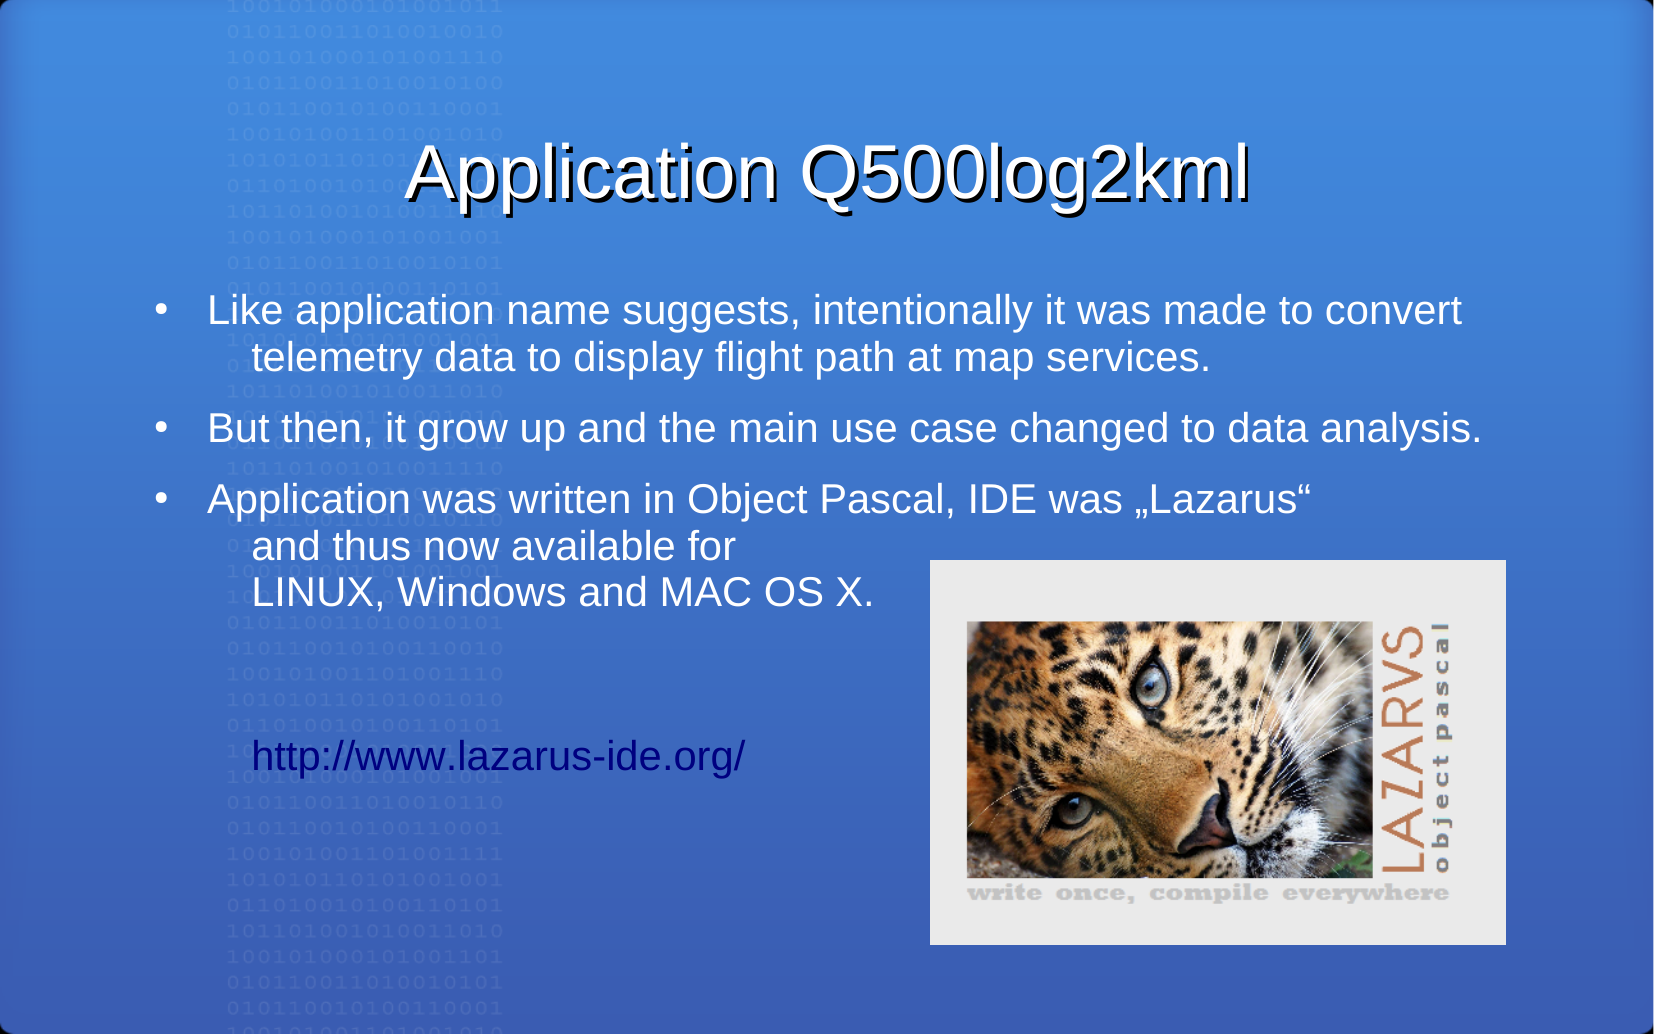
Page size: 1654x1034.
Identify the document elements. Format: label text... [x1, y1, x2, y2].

list Like application name suggests, intentionally it was made to convert telemetry data to display flight path at map services. But then, it grow up and the main use case changed to data analysis. Application was written in Object Pascal, IDE was „Lazarus“ and thus now available for LINUX, Windows and MAC OS X. http://www.lazarus-ide.org/ [121, 287, 1534, 939]
title Application Q500log2kml [121, 85, 1534, 259]
picture [0, 0, 1654, 1034]
